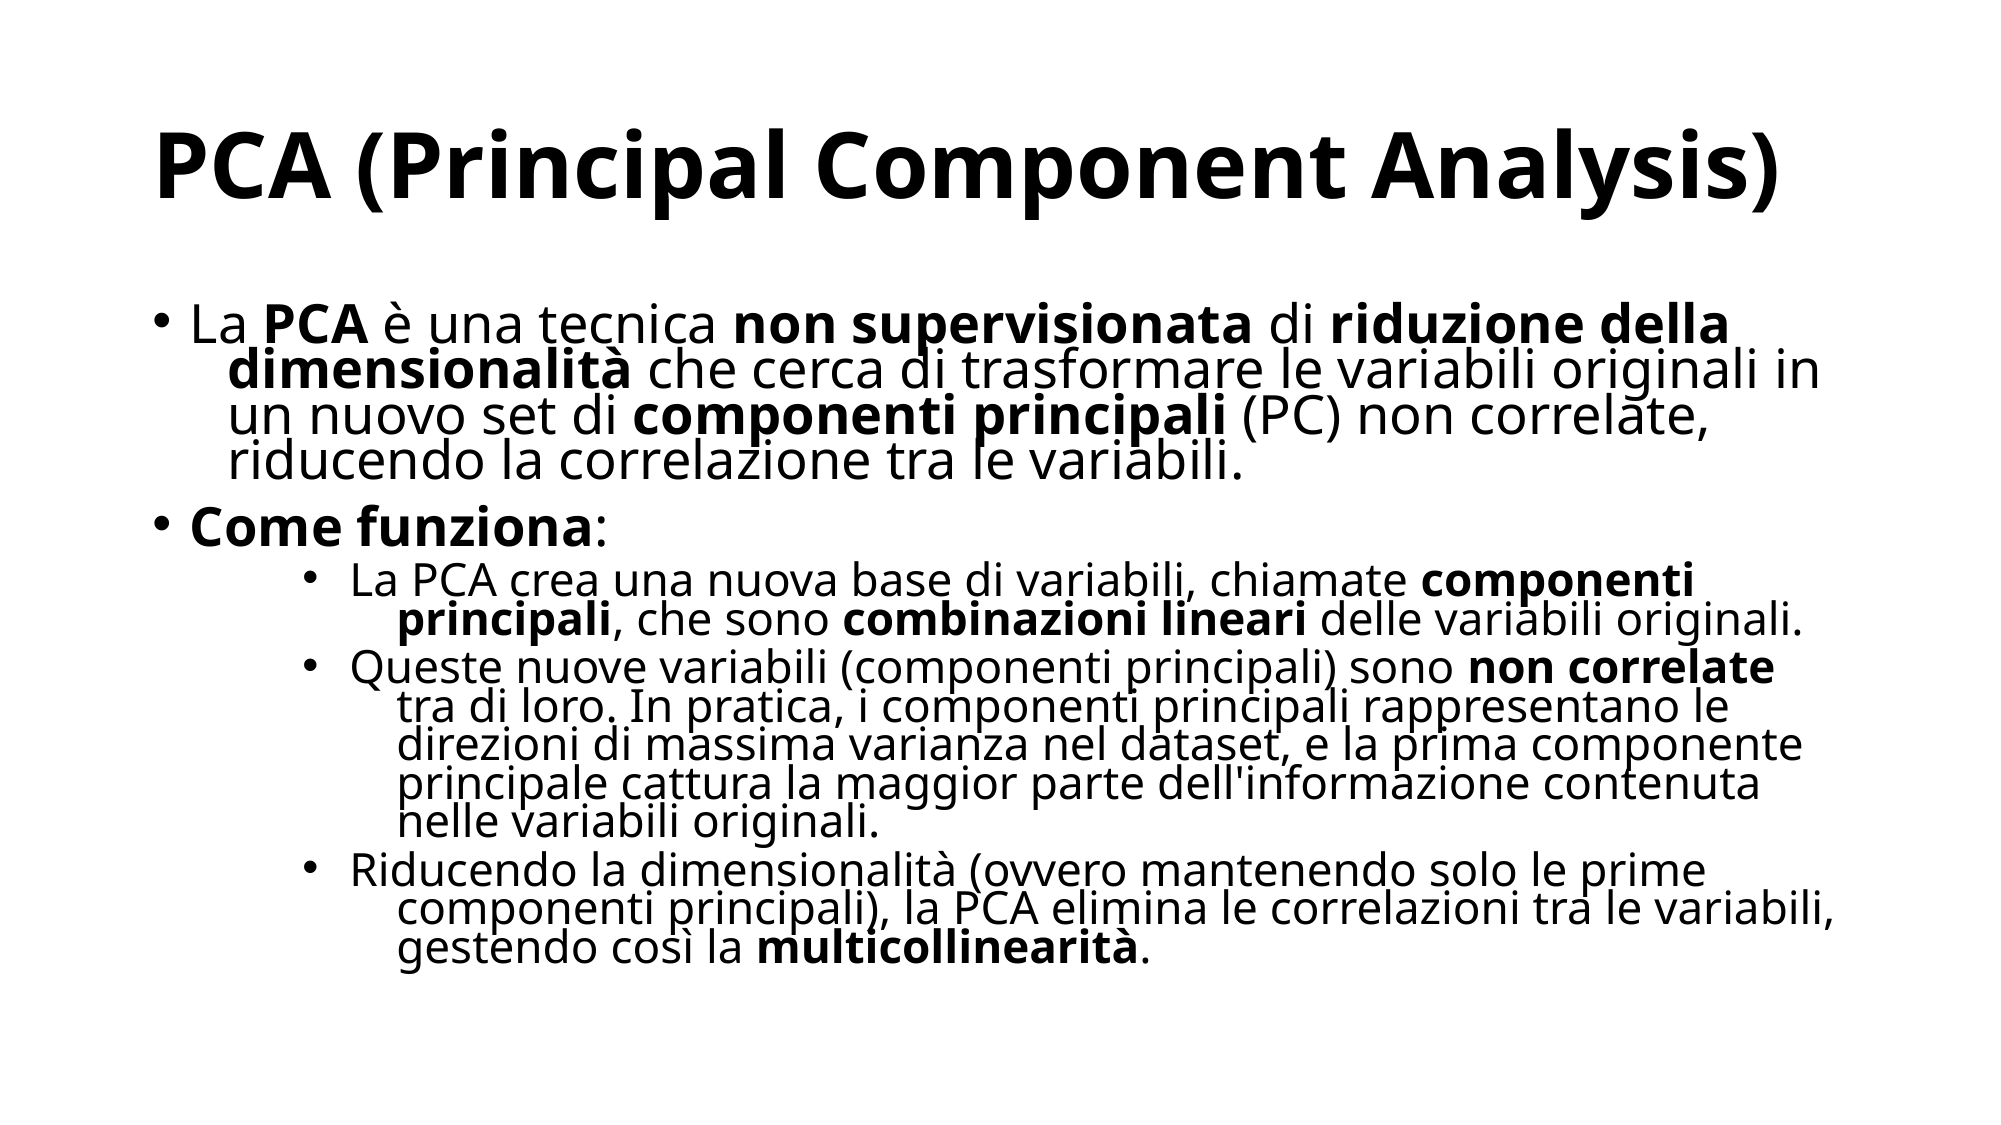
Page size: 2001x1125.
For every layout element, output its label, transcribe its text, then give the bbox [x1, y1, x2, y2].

title PCA (Principal Component Analysis) [137, 59, 1863, 278]
list La PCA è una tecnica non supervisionata di riduzione della dimensionalità che cerca di trasformare le variabili originali in un nuovo set di componenti principali (PC) non correlate, riducendo la correlazione tra le variabili. Come funziona: La PCA crea una nuova base di variabili, chiamate componenti principali, che sono combinazioni lineari delle variabili originali. Queste nuove variabili (componenti principali) sono non correlate tra di loro. In pratica, i componenti principali rappresentano le direzioni di massima varianza nel dataset, e la prima componente principale cattura la maggior parte dell'informazione contenuta nelle variabili originali. Riducendo la dimensionalità (ovvero mantenendo solo le prime componenti principali), la PCA elimina le correlazioni tra le variabili, gestendo così la multicollinearità. [137, 299, 1863, 1014]
